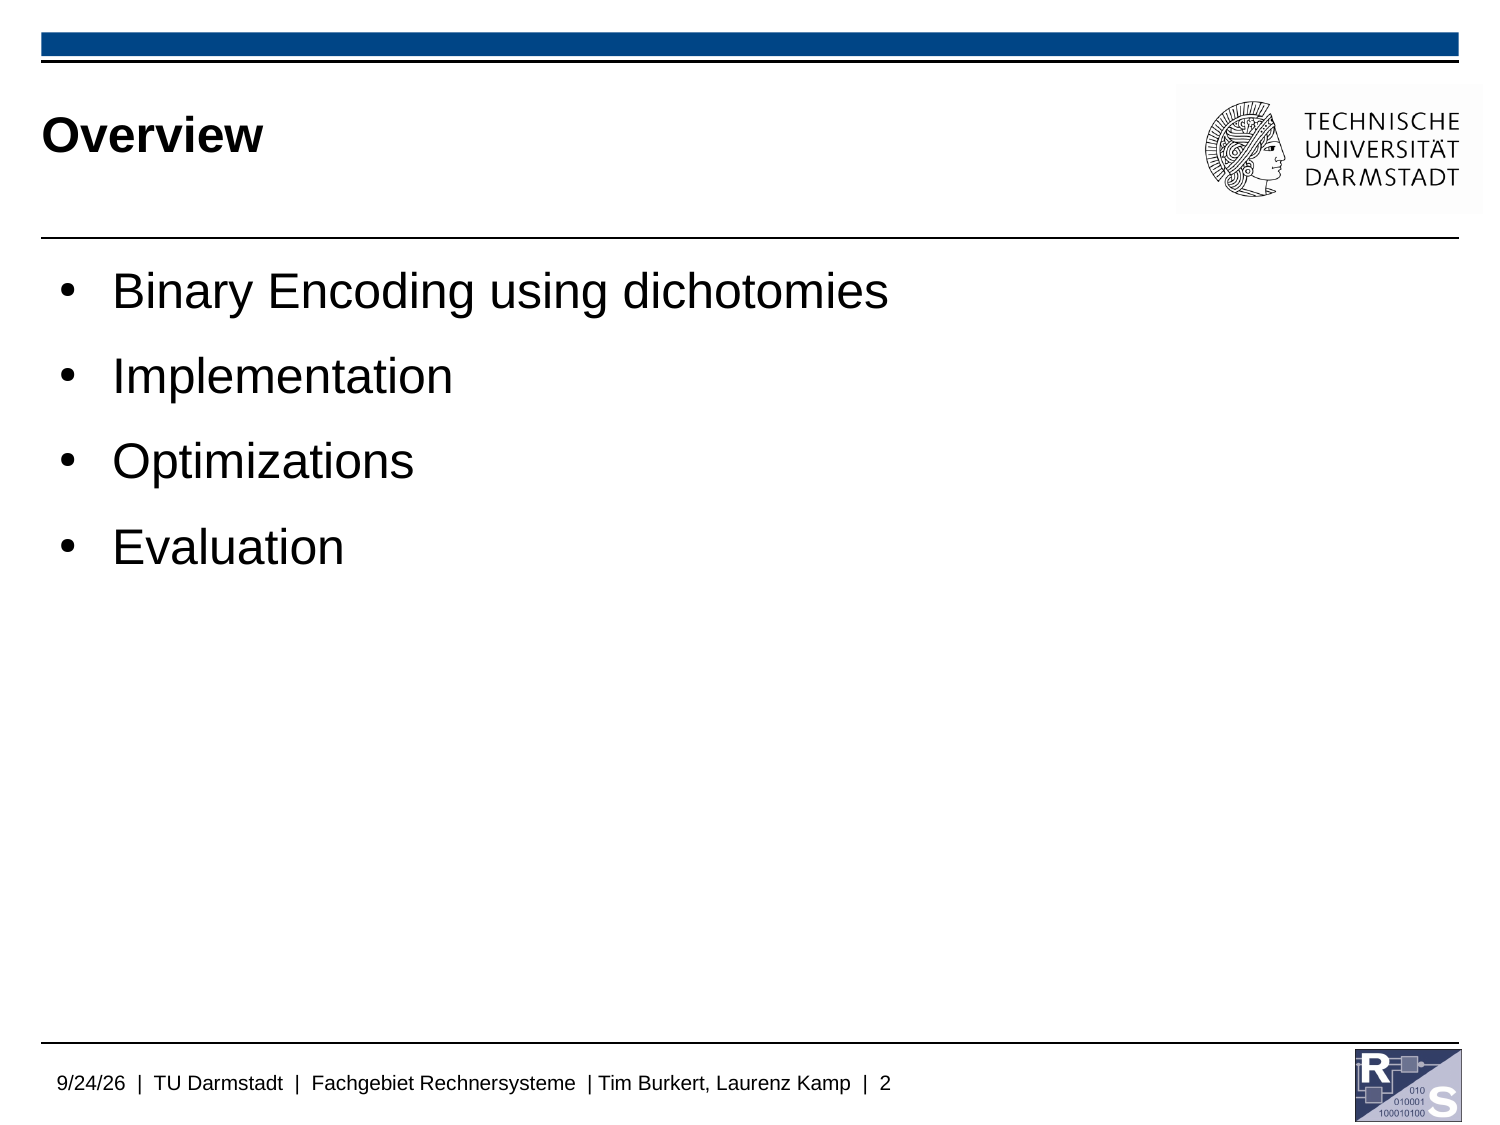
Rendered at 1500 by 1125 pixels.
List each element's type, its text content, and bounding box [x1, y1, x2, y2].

picture [1355, 1049, 1462, 1122]
title Overview [41, 60, 1131, 211]
list Binary Encoding using dichotomies Implementation Optimizations Evaluation [41, 263, 1455, 1032]
